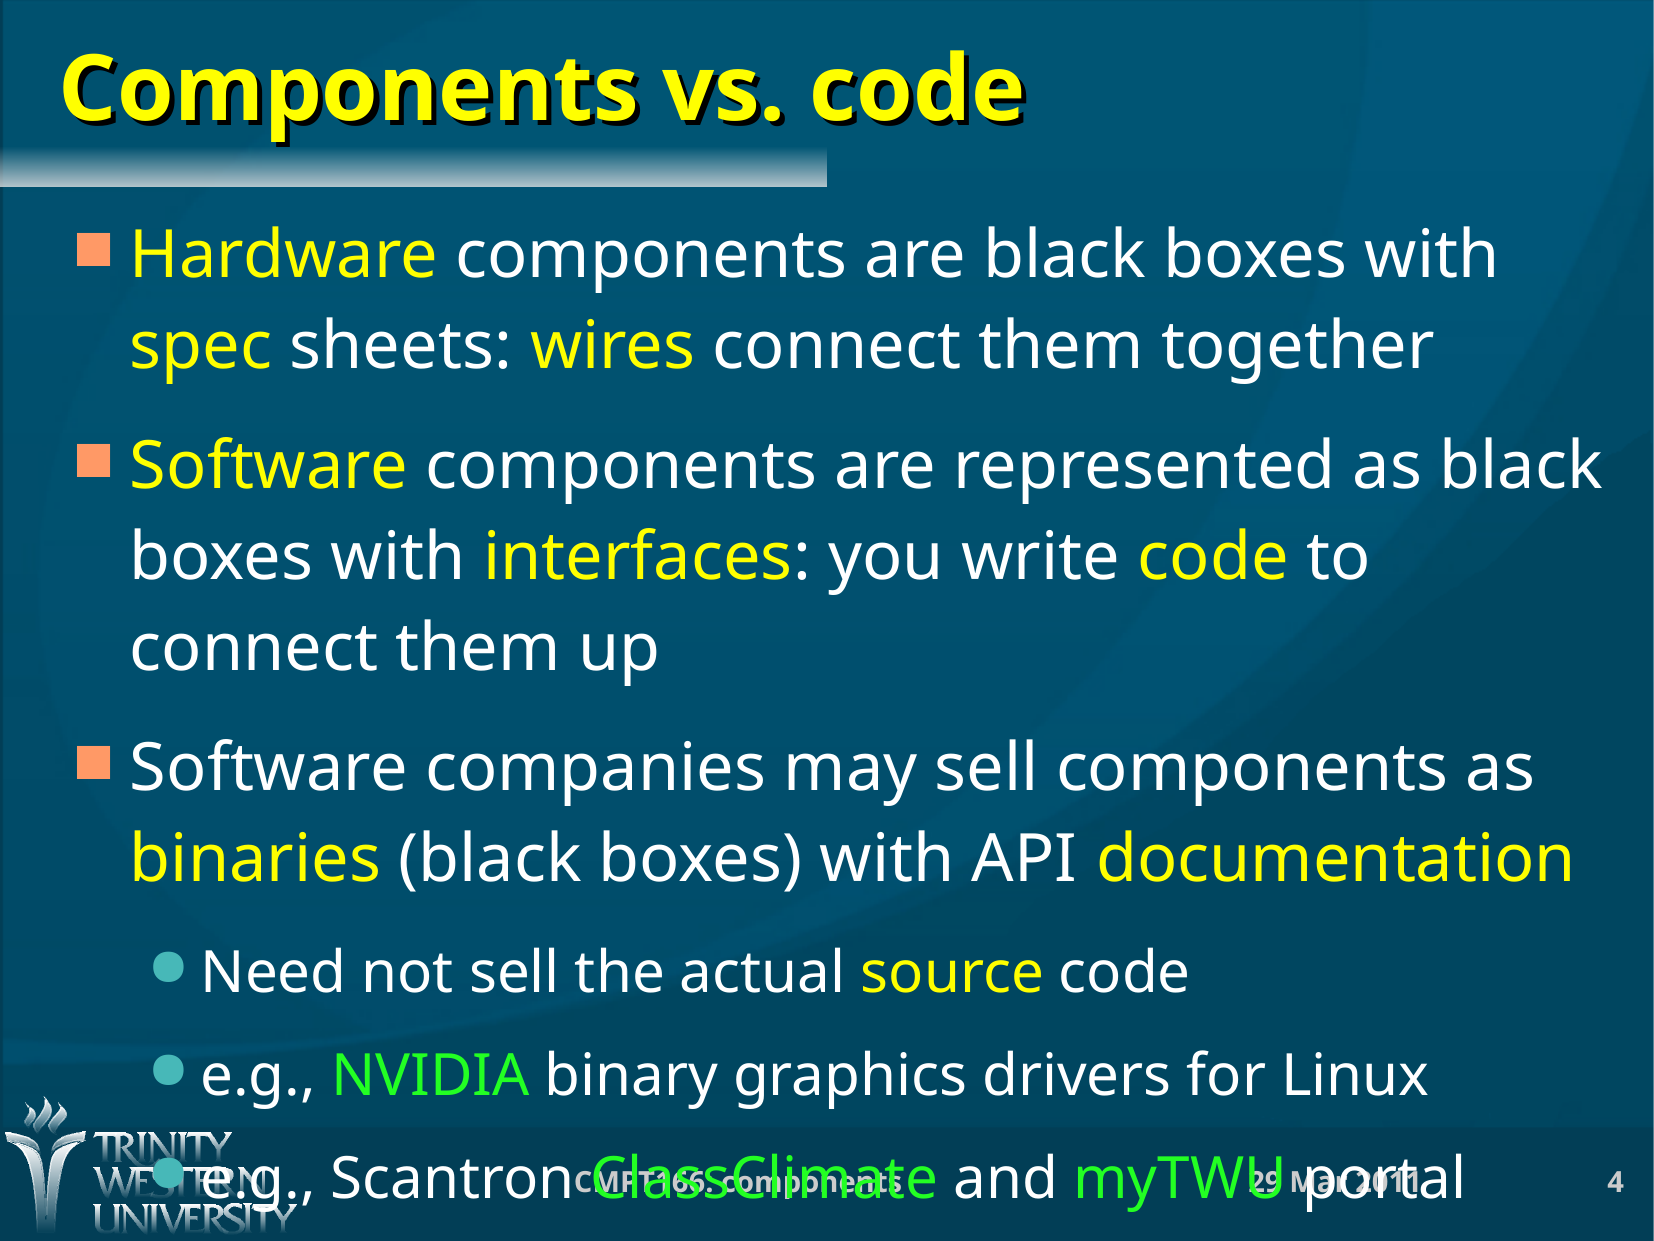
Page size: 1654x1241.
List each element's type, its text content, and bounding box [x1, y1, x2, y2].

title Components vs. code [59, 19, 1595, 148]
picture [38, 1227, 54, 1232]
list Hardware components are black boxes with spec sheets: wires connect them together Software components are represented as black boxes with interfaces: you write code to connect them up Software companies may sell components as binaries (black boxes) with API documentation Need not sell the actual source code e.g., NVIDIA binary graphics drivers for Linux e.g., Scantron ClassClimate and myTWU portal [59, 206, 1625, 1168]
text_box Client Browser [0, 154, 827, 158]
